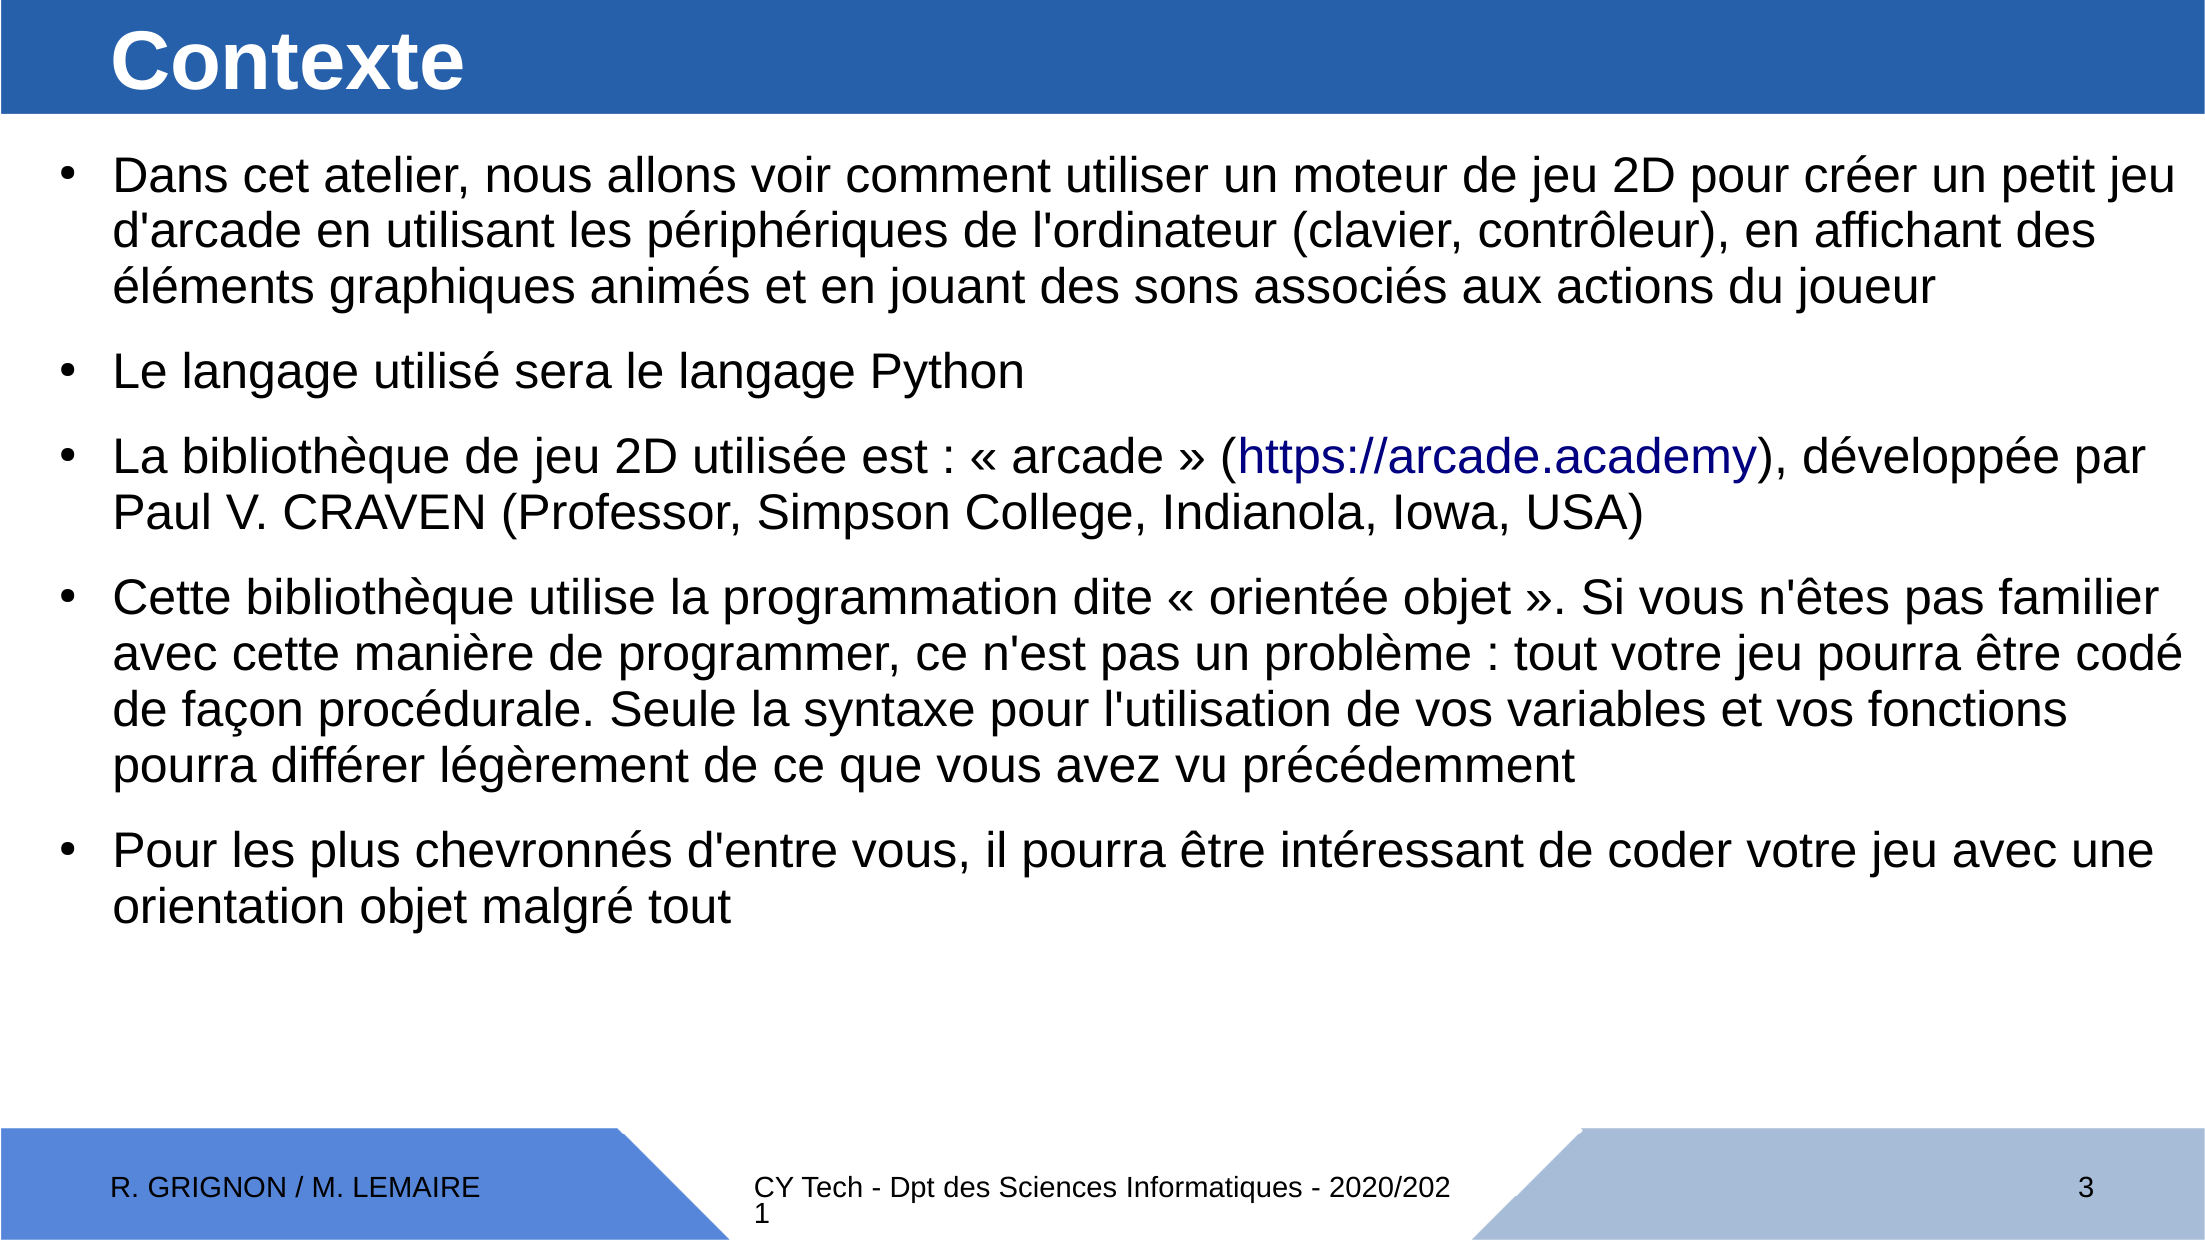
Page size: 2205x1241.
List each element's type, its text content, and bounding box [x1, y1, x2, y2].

title Contexte [110, 49, 2095, 217]
list Dans cet atelier, nous allons voir comment utiliser un moteur de jeu 2D pour créer un petit jeu d'arcade en utilisant les périphériques de l'ordinateur (clavier, contrôleur), en affichant des éléments graphiques animés et en jouant des sons associés aux actions du joueur Le langage utilisé sera le langage Python La bibliothèque de jeu 2D utilisée est : « arcade » (https://arcade.academy), développée par Paul V. CRAVEN (Professor, Simpson College, Indianola, Iowa, USA) Cette bibliothèque utilise la programmation dite « orientée objet ». Si vous n'êtes pas familier avec cette manière de programmer, ce n'est pas un problème : tout votre jeu pourra être codé de façon procédurale. Seule la syntaxe pour l'utilisation de vos variables et vos fonctions pourra différer légèrement de ce que vous avez vu précédemment Pour les plus chevronnés d'entre vous, il pourra être intéressant de coder votre jeu avec une orientation objet malgré tout [41, 217, 2191, 1087]
picture [0, 0, 2205, 1241]
